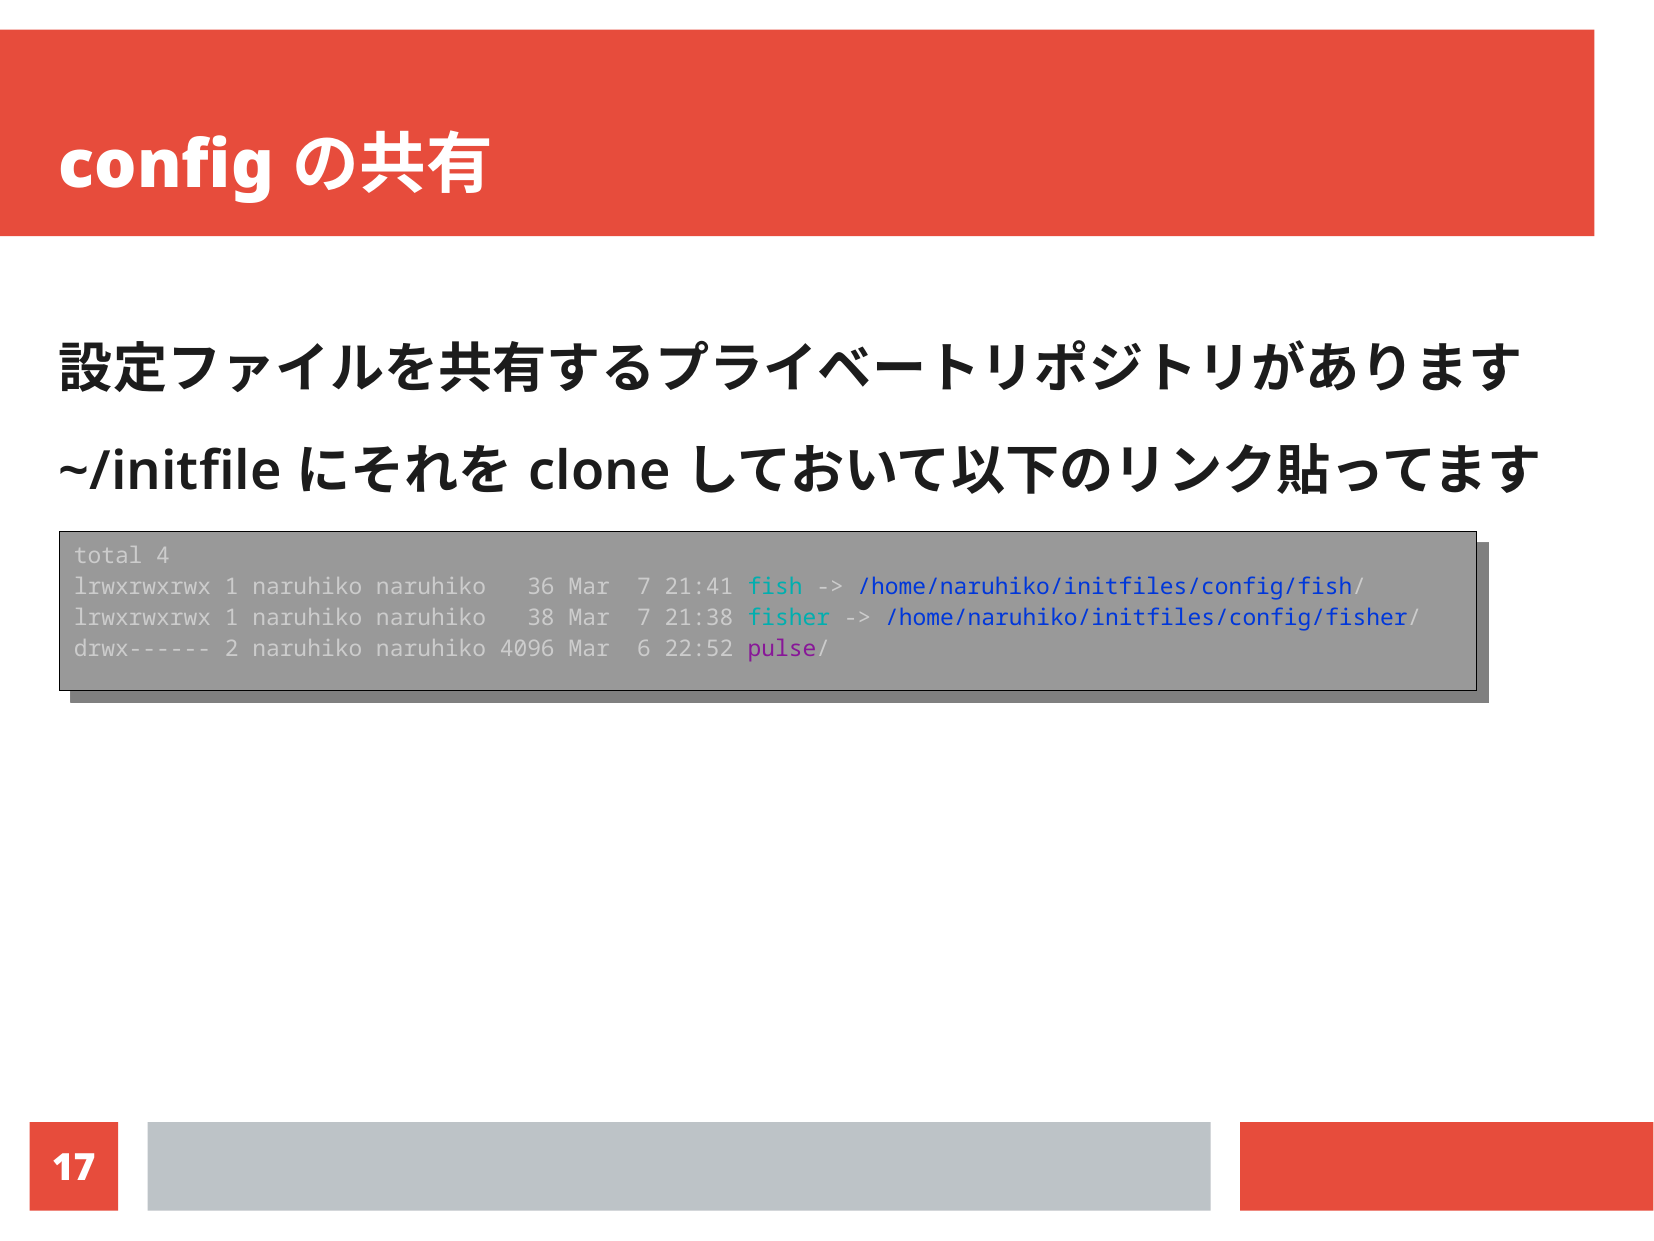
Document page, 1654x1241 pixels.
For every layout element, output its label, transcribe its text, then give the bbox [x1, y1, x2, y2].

text_box total 4 lrwxrwxrwx 1 naruhiko naruhiko 36 Mar 7 21:41 fish -> /home/naruhiko/initfiles/config/fish/ lrwxrwxrwx 1 naruhiko naruhiko 38 Mar 7 21:38 fisher -> /home/naruhiko/initfiles/config/fisher/ drwx------ 2 naruhiko naruhiko 4096 Mar 6 22:52 pulse/ [59, 531, 1477, 691]
list 設定ファイルを共有するプライベートリポジトリがあります ~/initfileにそれをcloneしておいて以下のリンク貼ってます [59, 324, 1565, 1093]
title configの共有 [59, 59, 1595, 207]
